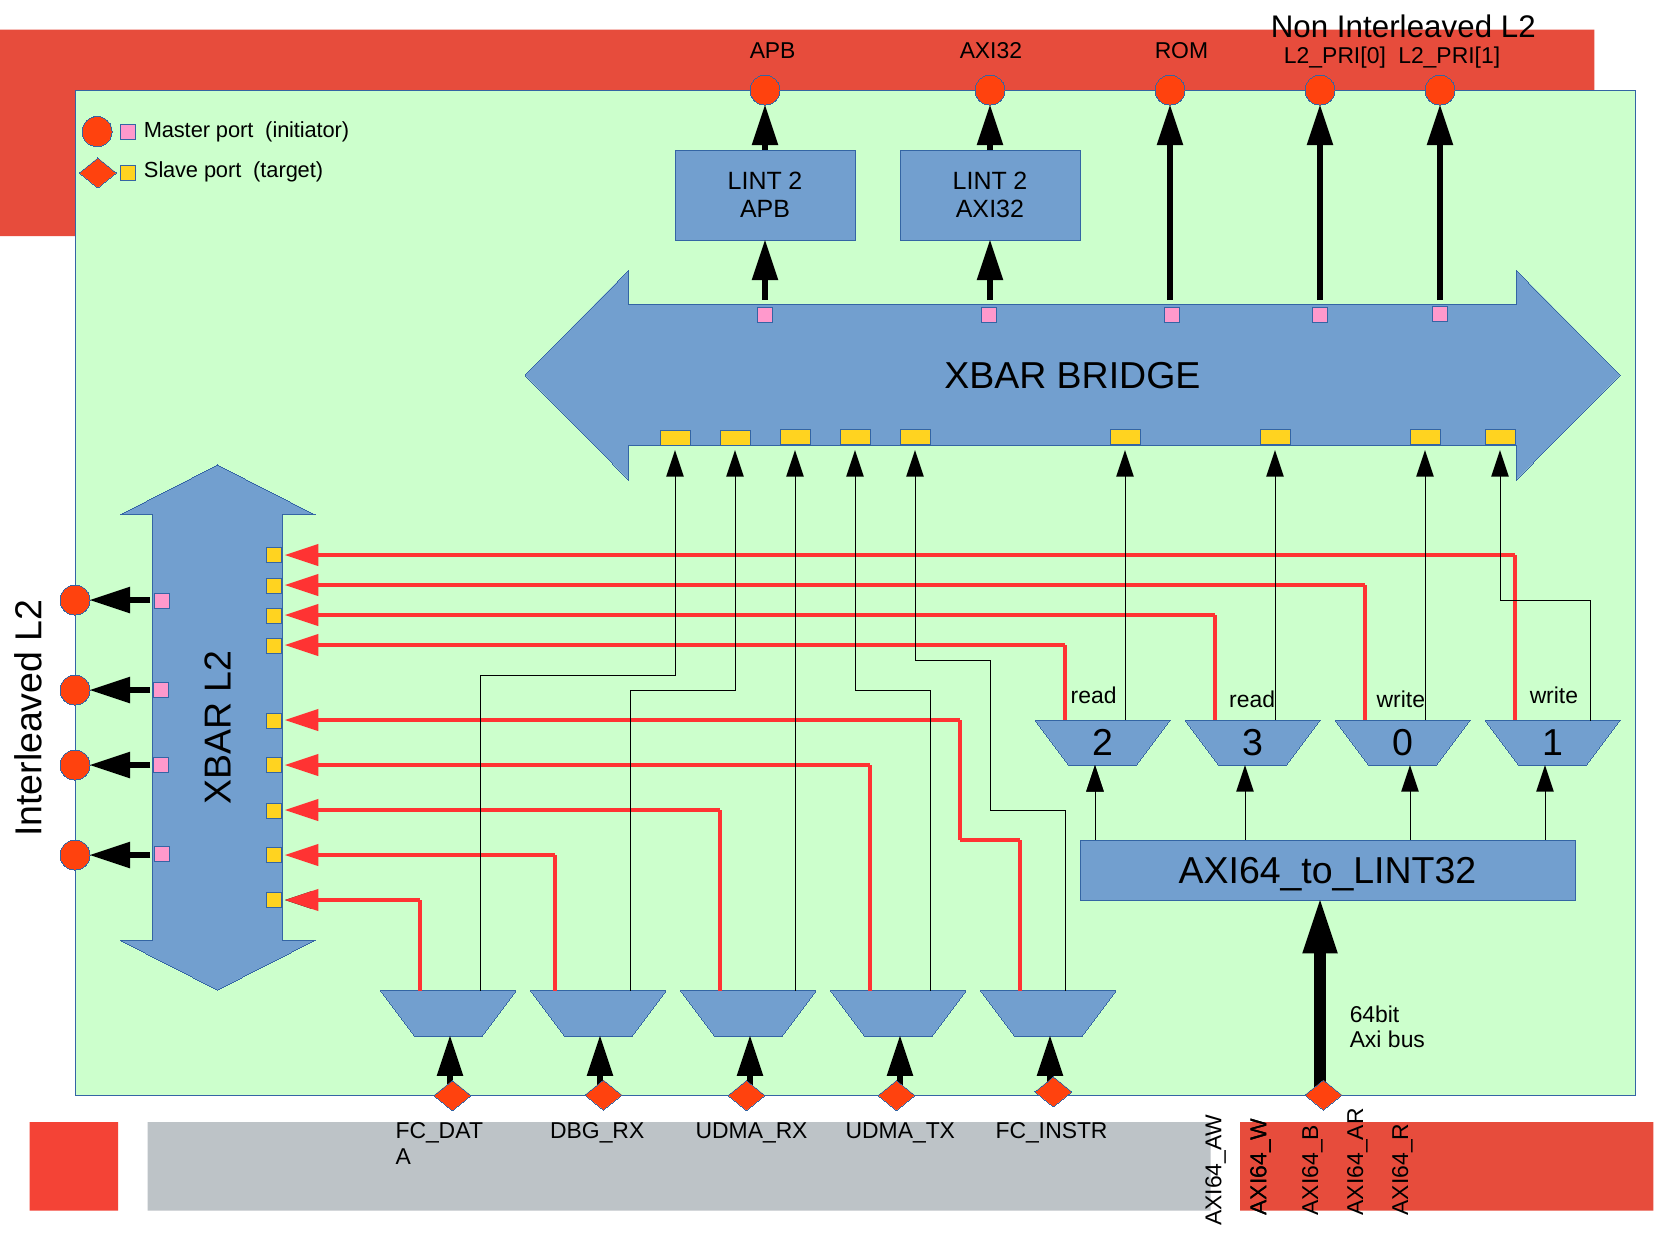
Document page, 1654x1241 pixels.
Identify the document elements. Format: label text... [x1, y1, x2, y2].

text_box AXI64_W [1238, 1084, 1306, 1231]
text_box UDMA_RX [680, 1110, 830, 1152]
text_box 1 [1485, 720, 1621, 766]
text_box [481, 722, 630, 763]
text_box FC_INSTR [980, 1110, 1131, 1152]
text_box AXI64_B [1306, 1097, 1335, 1231]
text_box [631, 647, 795, 718]
text_box L2_PRI[1] [1383, 52, 1519, 88]
text_box [1096, 617, 1245, 840]
text_box UDMA_TX [830, 1110, 980, 1152]
text_box [856, 587, 915, 613]
text_box [736, 617, 795, 643]
text_box [736, 557, 795, 583]
text_box LINT 2 APB [675, 150, 856, 241]
text_box [856, 617, 915, 643]
text_box [796, 557, 855, 583]
text_box [676, 617, 735, 643]
text_box AXI64_AW [1193, 1095, 1261, 1241]
text_box [1276, 557, 1425, 679]
text_box Slave port (target) [129, 150, 338, 190]
text_box L2_PRI[0] [1269, 52, 1383, 88]
text_box write [1361, 679, 1441, 721]
text_box [481, 767, 630, 808]
text_box XBAR BRIDGE [525, 270, 1621, 481]
text_box 2 [1035, 720, 1171, 766]
text_box Interleaved L2 [0, 585, 57, 852]
text_box read [1214, 679, 1291, 721]
text_box write [1515, 675, 1594, 716]
text_box LINT 2 AXI32 [900, 150, 1081, 241]
text_box [916, 617, 1125, 675]
text_box Non Interleaved L2 [1256, 1, 1552, 52]
text_box [676, 587, 735, 613]
text_box AXI64_AR [1335, 1084, 1380, 1231]
text_box [856, 557, 915, 583]
text_box [676, 557, 735, 583]
text_box XBAR L2 [120, 464, 316, 991]
text_box ROM [1140, 30, 1231, 76]
text_box [1501, 557, 1513, 600]
text_box Master port (initiator) [129, 110, 365, 151]
text_box [1517, 601, 1590, 675]
text_box [1411, 557, 1545, 840]
text_box [1246, 587, 1410, 840]
text_box [631, 722, 795, 763]
text_box 0 [1335, 720, 1471, 766]
text_box 3 [1185, 720, 1321, 766]
text_box [481, 647, 735, 718]
text_box FC_DATA [380, 1110, 512, 1156]
text_box [60, 75, 1636, 1111]
text_box [1067, 716, 1125, 720]
text_box [916, 557, 1125, 583]
text_box read [1055, 675, 1132, 716]
text_box AXI64_R [1380, 1084, 1447, 1231]
text_box DBG_RX [535, 1110, 666, 1152]
text_box 64bit Axi bus [1335, 994, 1440, 1062]
text_box [1126, 587, 1275, 679]
text_box AXI32 [945, 30, 1081, 82]
text_box [1517, 716, 1590, 720]
text_box [796, 647, 930, 718]
text_box [736, 587, 795, 613]
text_box AXI64_to_LINT32 [1080, 840, 1576, 901]
text_box APB [735, 30, 826, 76]
text_box [796, 617, 855, 643]
text_box [1126, 557, 1275, 583]
text_box [916, 587, 1125, 613]
text_box [796, 587, 855, 613]
